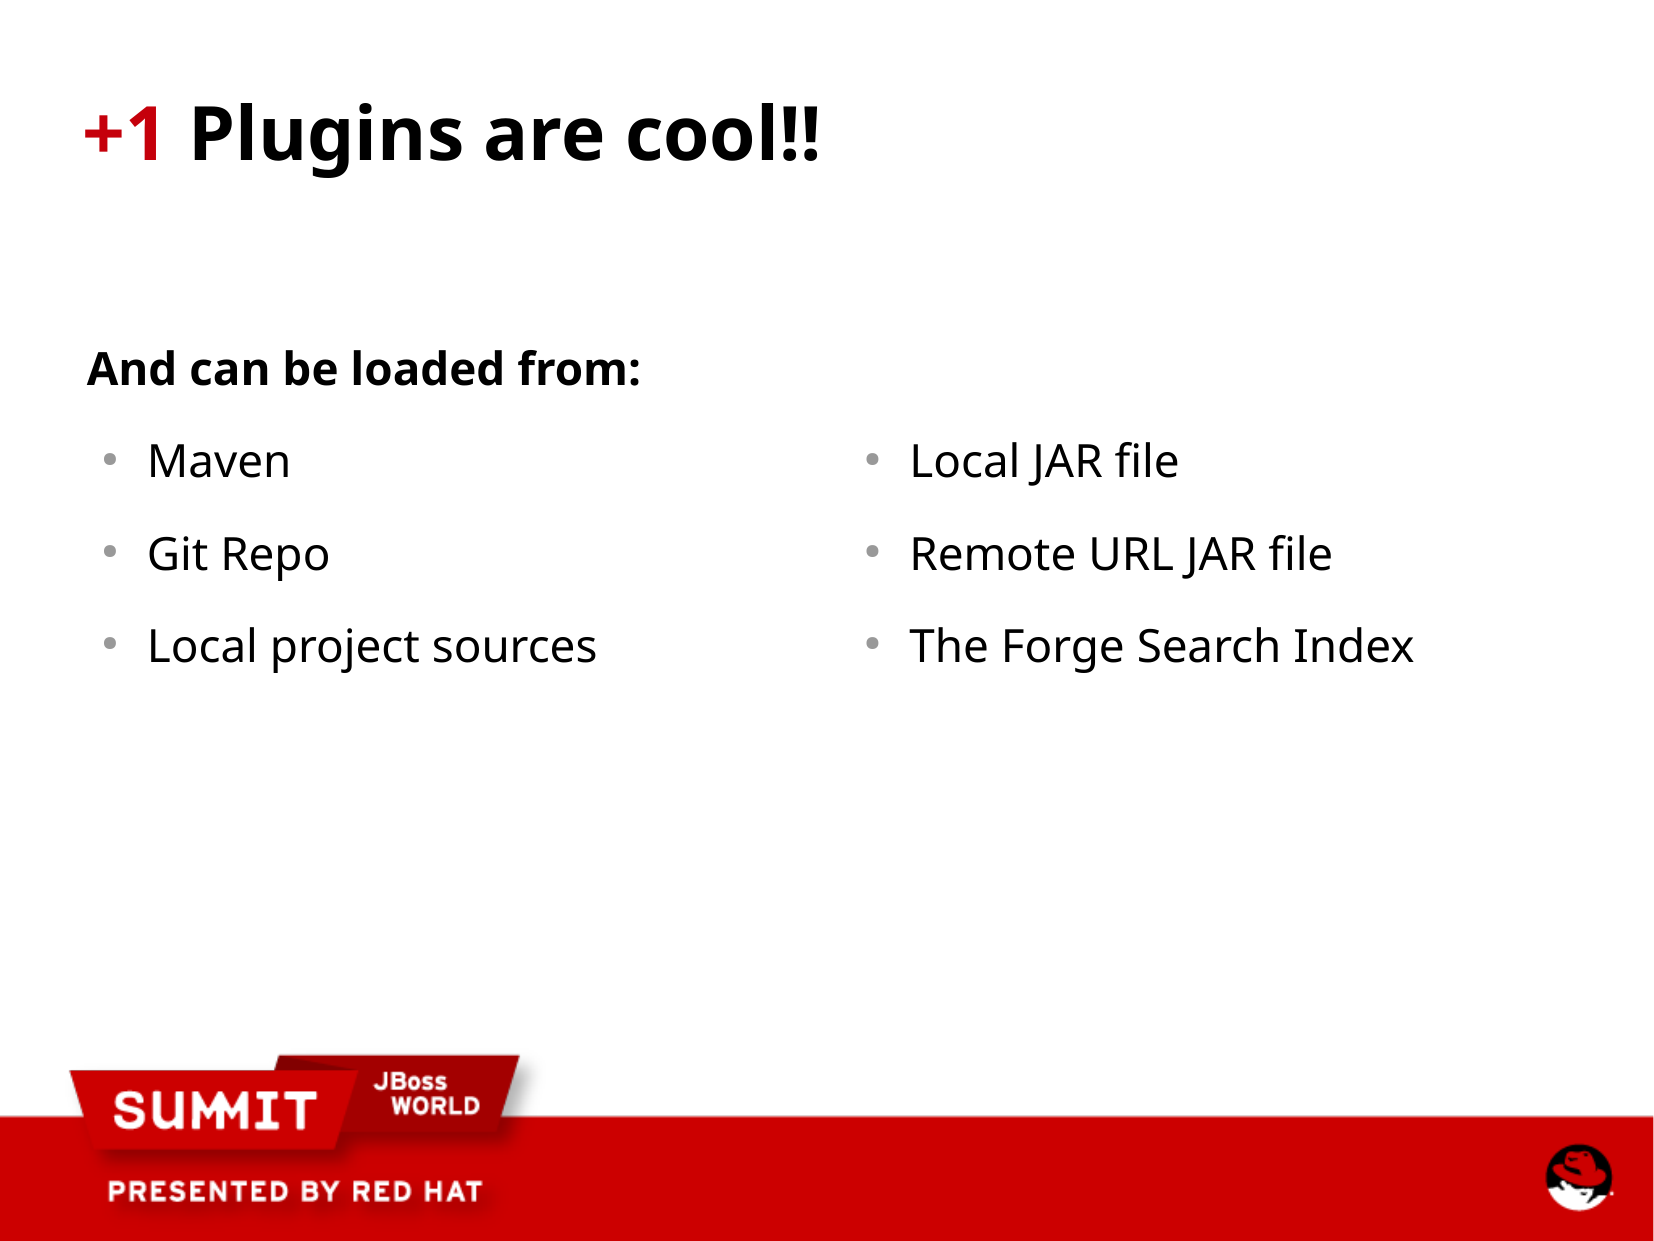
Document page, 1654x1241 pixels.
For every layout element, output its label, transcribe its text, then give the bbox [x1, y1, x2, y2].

picture [0, 1043, 1654, 1241]
list Local JAR file Remote URL JAR file The Forge Search Index [849, 244, 1576, 1024]
title +1 Plugins are cool!! [82, 37, 1571, 226]
list And can be loaded from: Maven Git Repo Local project sources [86, 244, 814, 1039]
